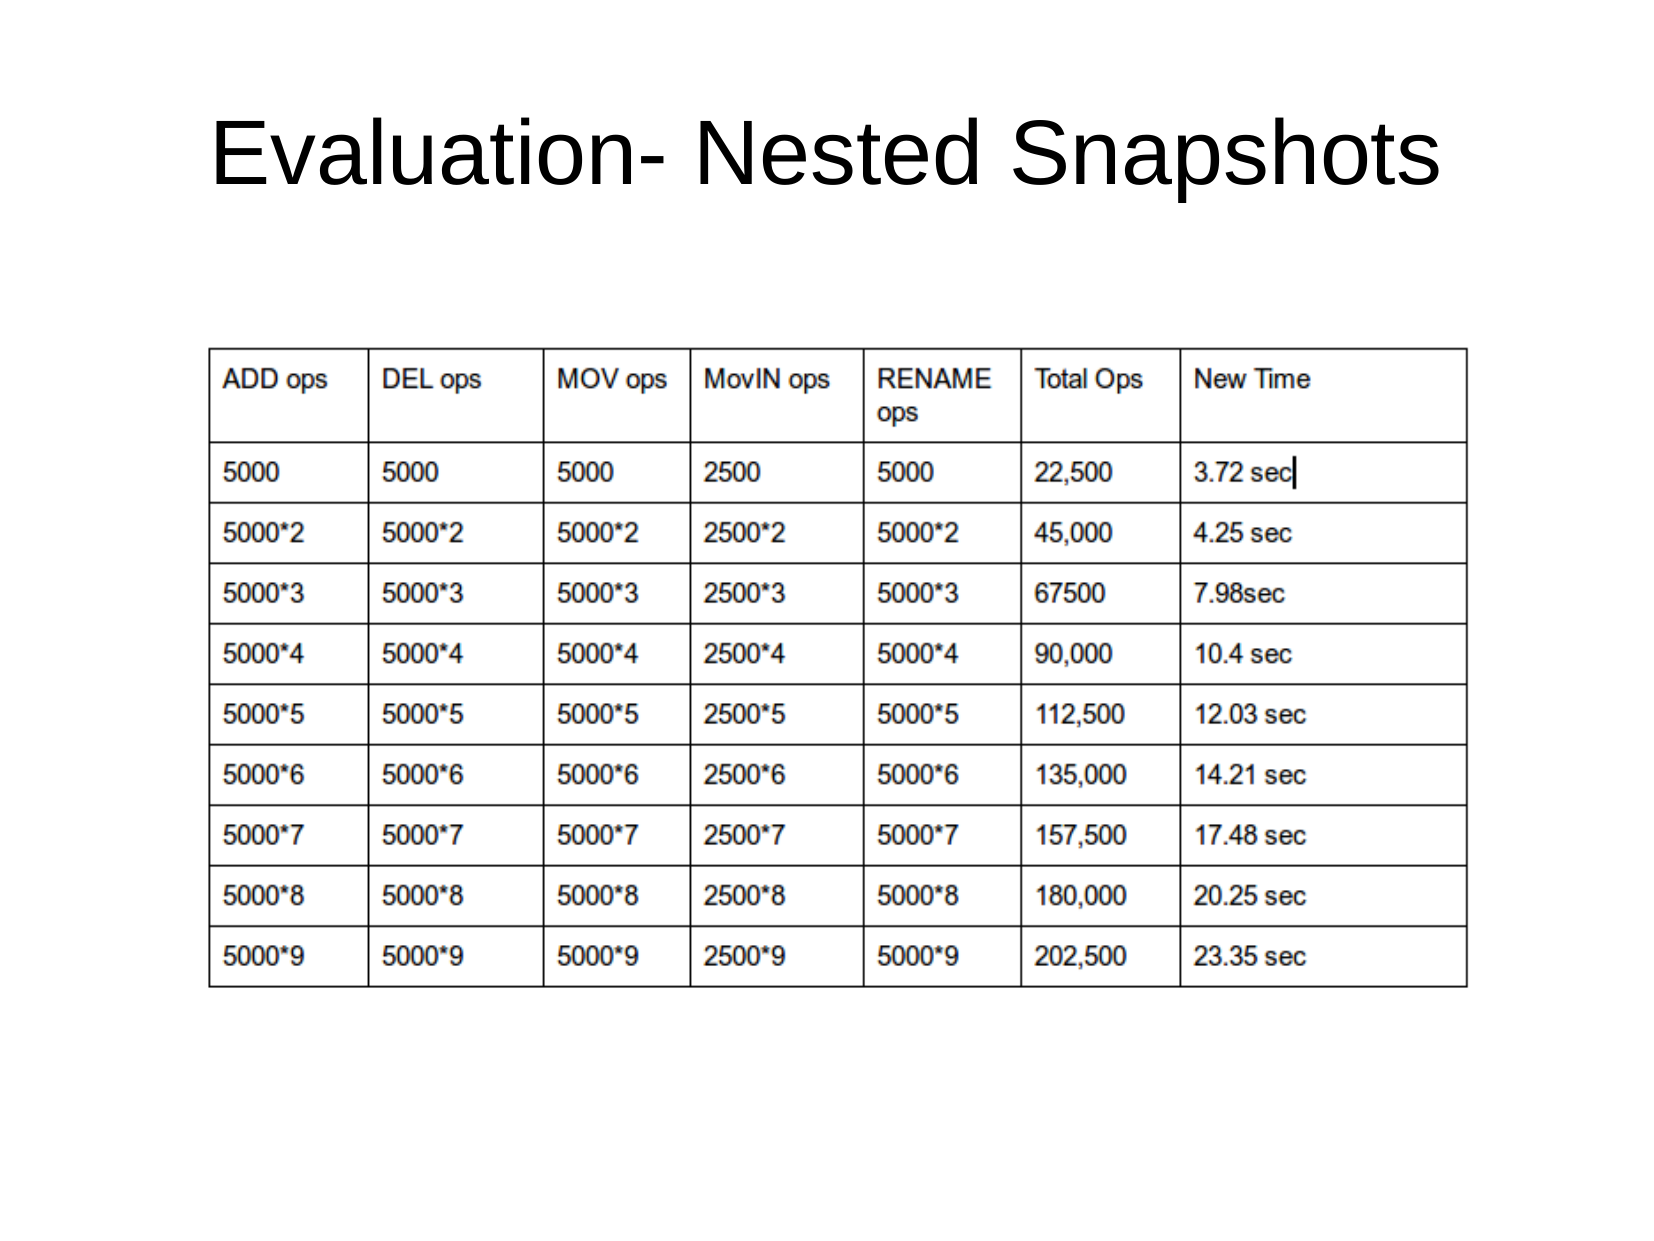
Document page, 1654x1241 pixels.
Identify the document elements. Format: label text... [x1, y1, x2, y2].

picture [200, 330, 1477, 1010]
title Evaluation- Nested Snapshots [82, 68, 1571, 237]
